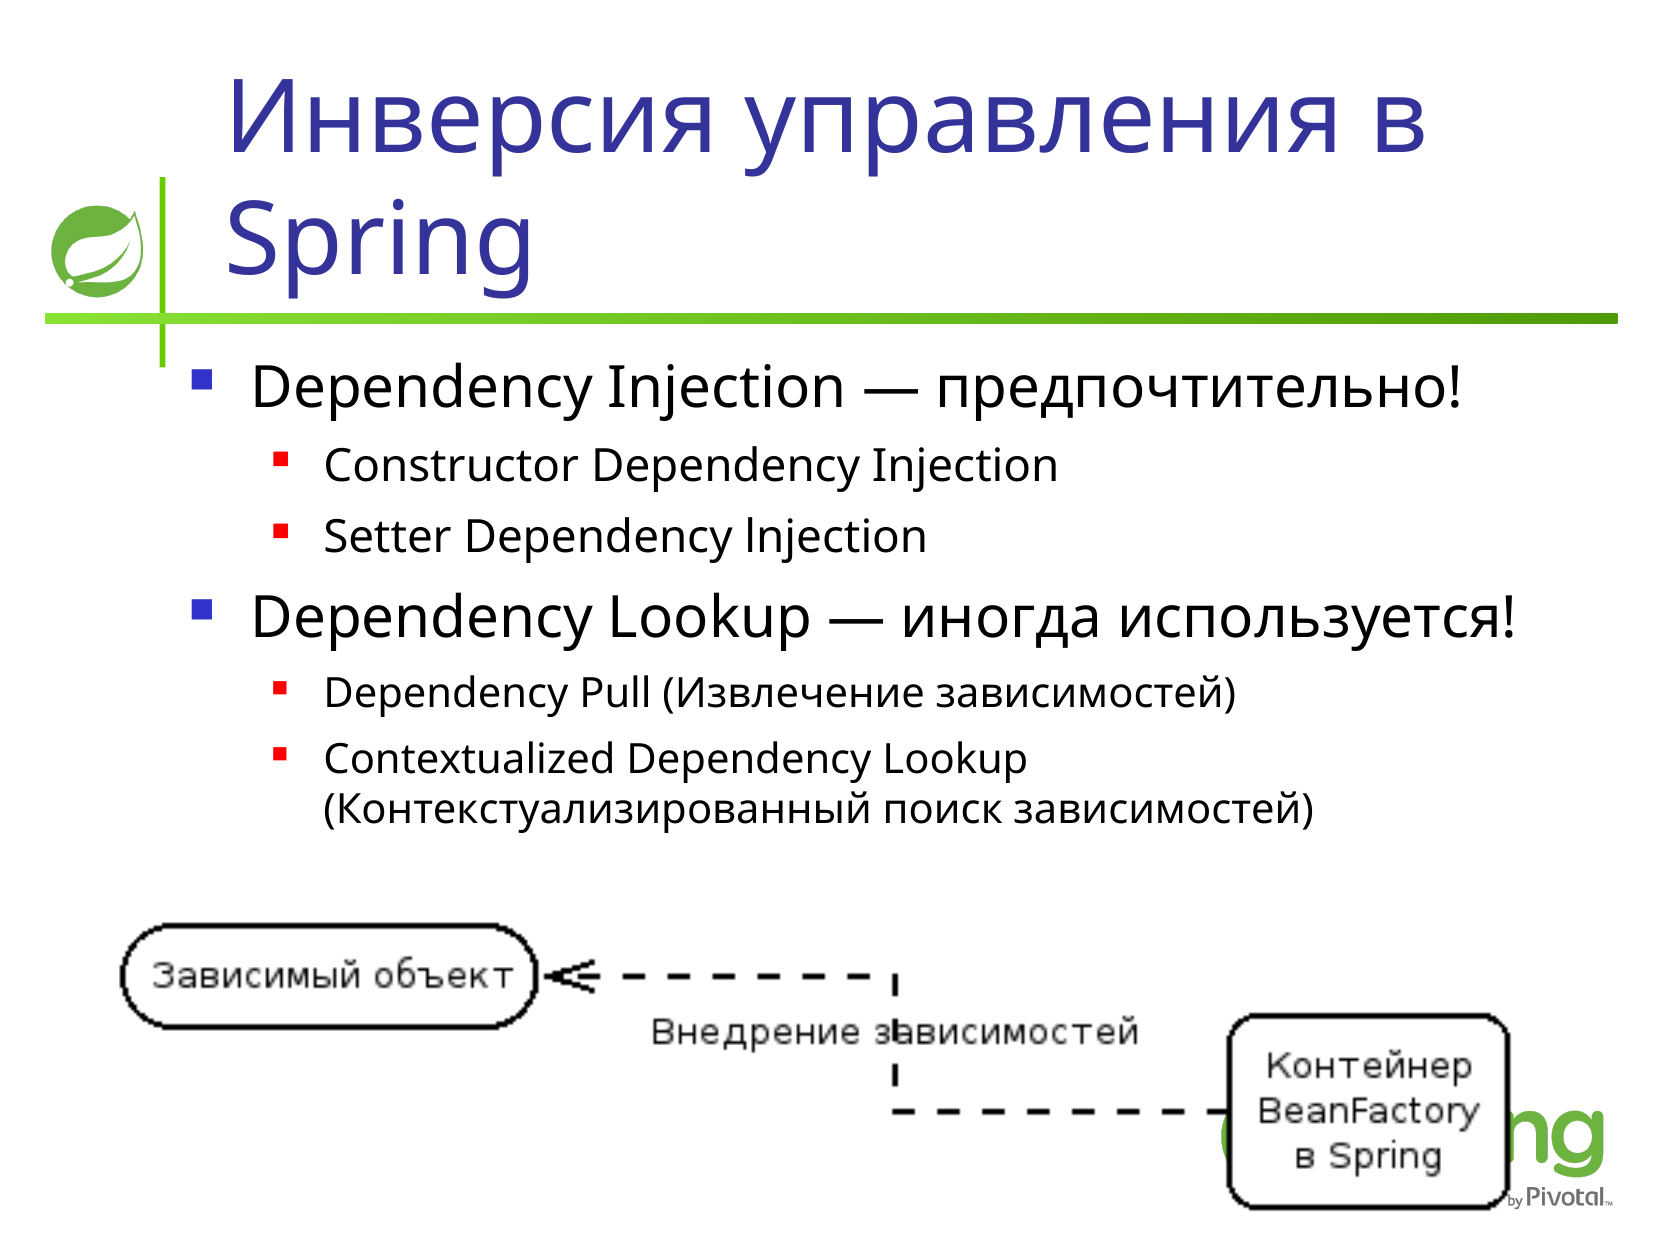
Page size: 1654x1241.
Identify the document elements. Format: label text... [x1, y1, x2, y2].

picture [118, 921, 1618, 1214]
title Инверсия управления в Spring [208, 38, 1618, 304]
list Dependency Injection — предпочтительно! Constructor Dependency Injection Setter Dependency lnjection Dependency Lookup — иногда используется! Dependency Pull (Извлечение зависимостей) Contextualized Dependency Lookup (Контекстуализированный поиск зависимостей) [172, 341, 1579, 1086]
